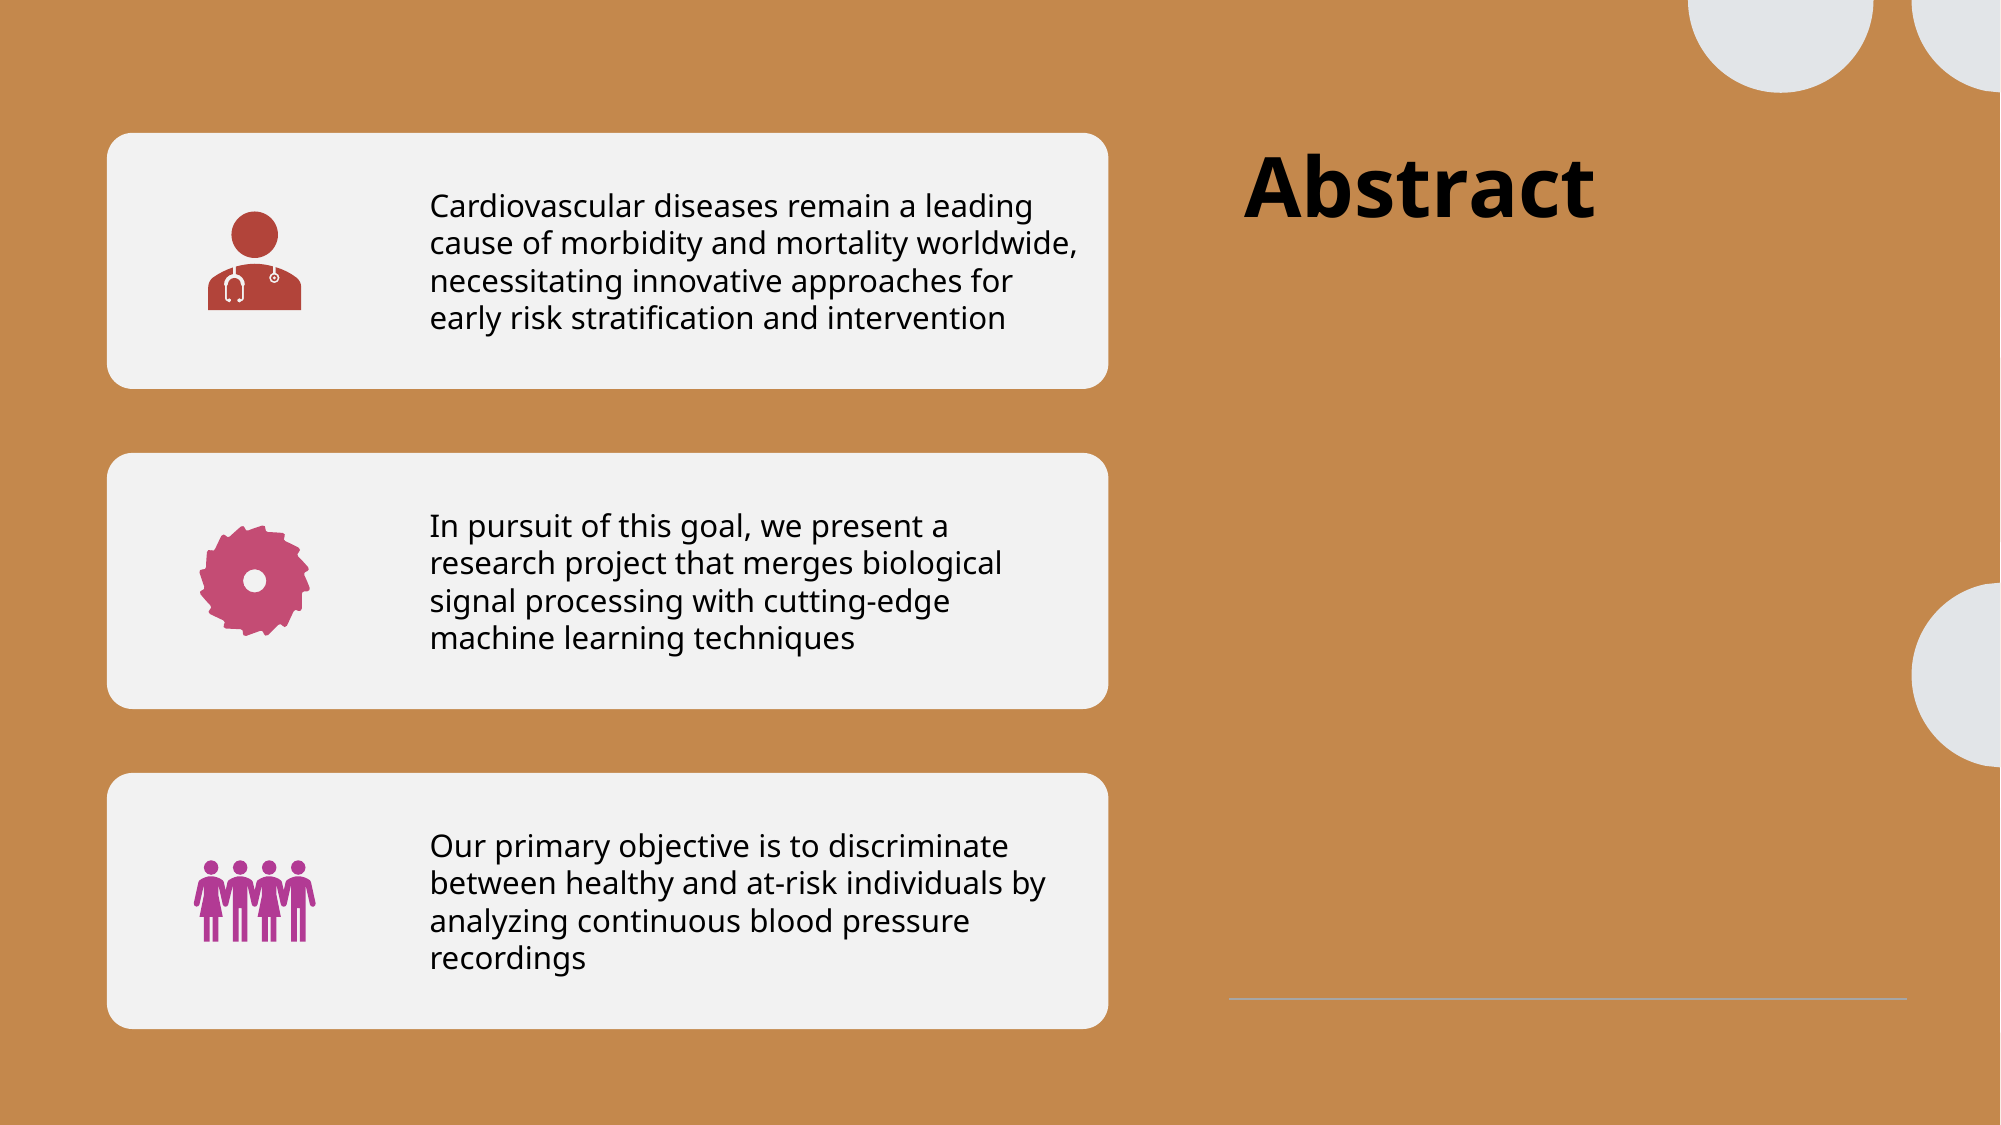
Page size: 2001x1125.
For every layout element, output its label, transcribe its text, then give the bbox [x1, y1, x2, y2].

text_box Cardiovascular diseases remain a leading cause of morbidity and mortality worldwide, necessitating innovative approaches for early risk stratification and intervention [402, 132, 1109, 389]
text_box Our primary objective is to discriminate between healthy and at-risk individuals by analyzing continuous blood pressure recordings [402, 772, 1109, 1030]
text_box [0, 0, 2000, 1125]
text_box In pursuit of this goal, we present a research project that merges biological signal processing with cutting-edge machine learning techniques [402, 452, 1109, 710]
title Abstract [1229, 126, 1908, 684]
